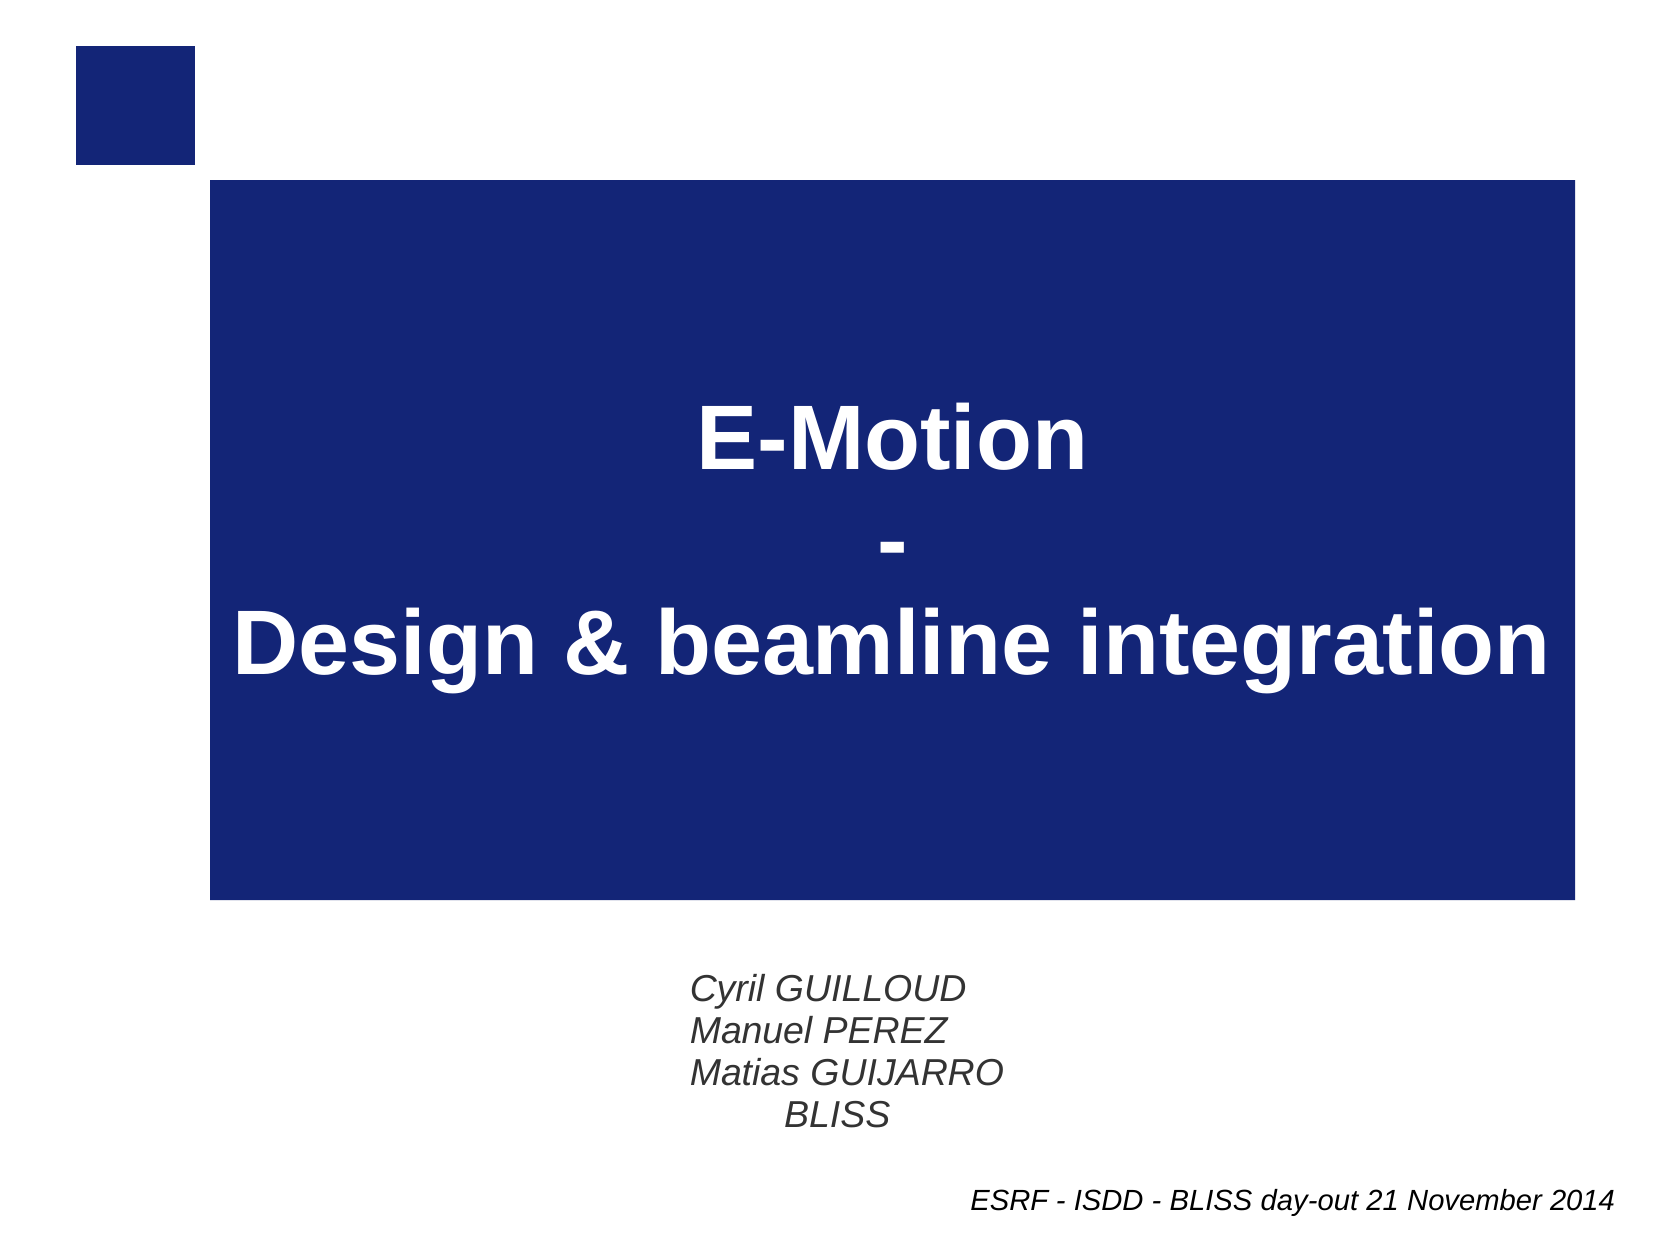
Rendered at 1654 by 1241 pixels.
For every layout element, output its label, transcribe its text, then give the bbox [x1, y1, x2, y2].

text_box Cyril GUILLOUD Manuel PEREZ Matias GUIJARRO BLISS [675, 960, 1020, 1143]
text_box ESRF - ISDD - BLISS day-out 21 November 2014 [955, 1176, 1632, 1225]
text_box [75, 45, 196, 166]
title E-Motion - Design & beamline integration [210, 180, 1576, 901]
